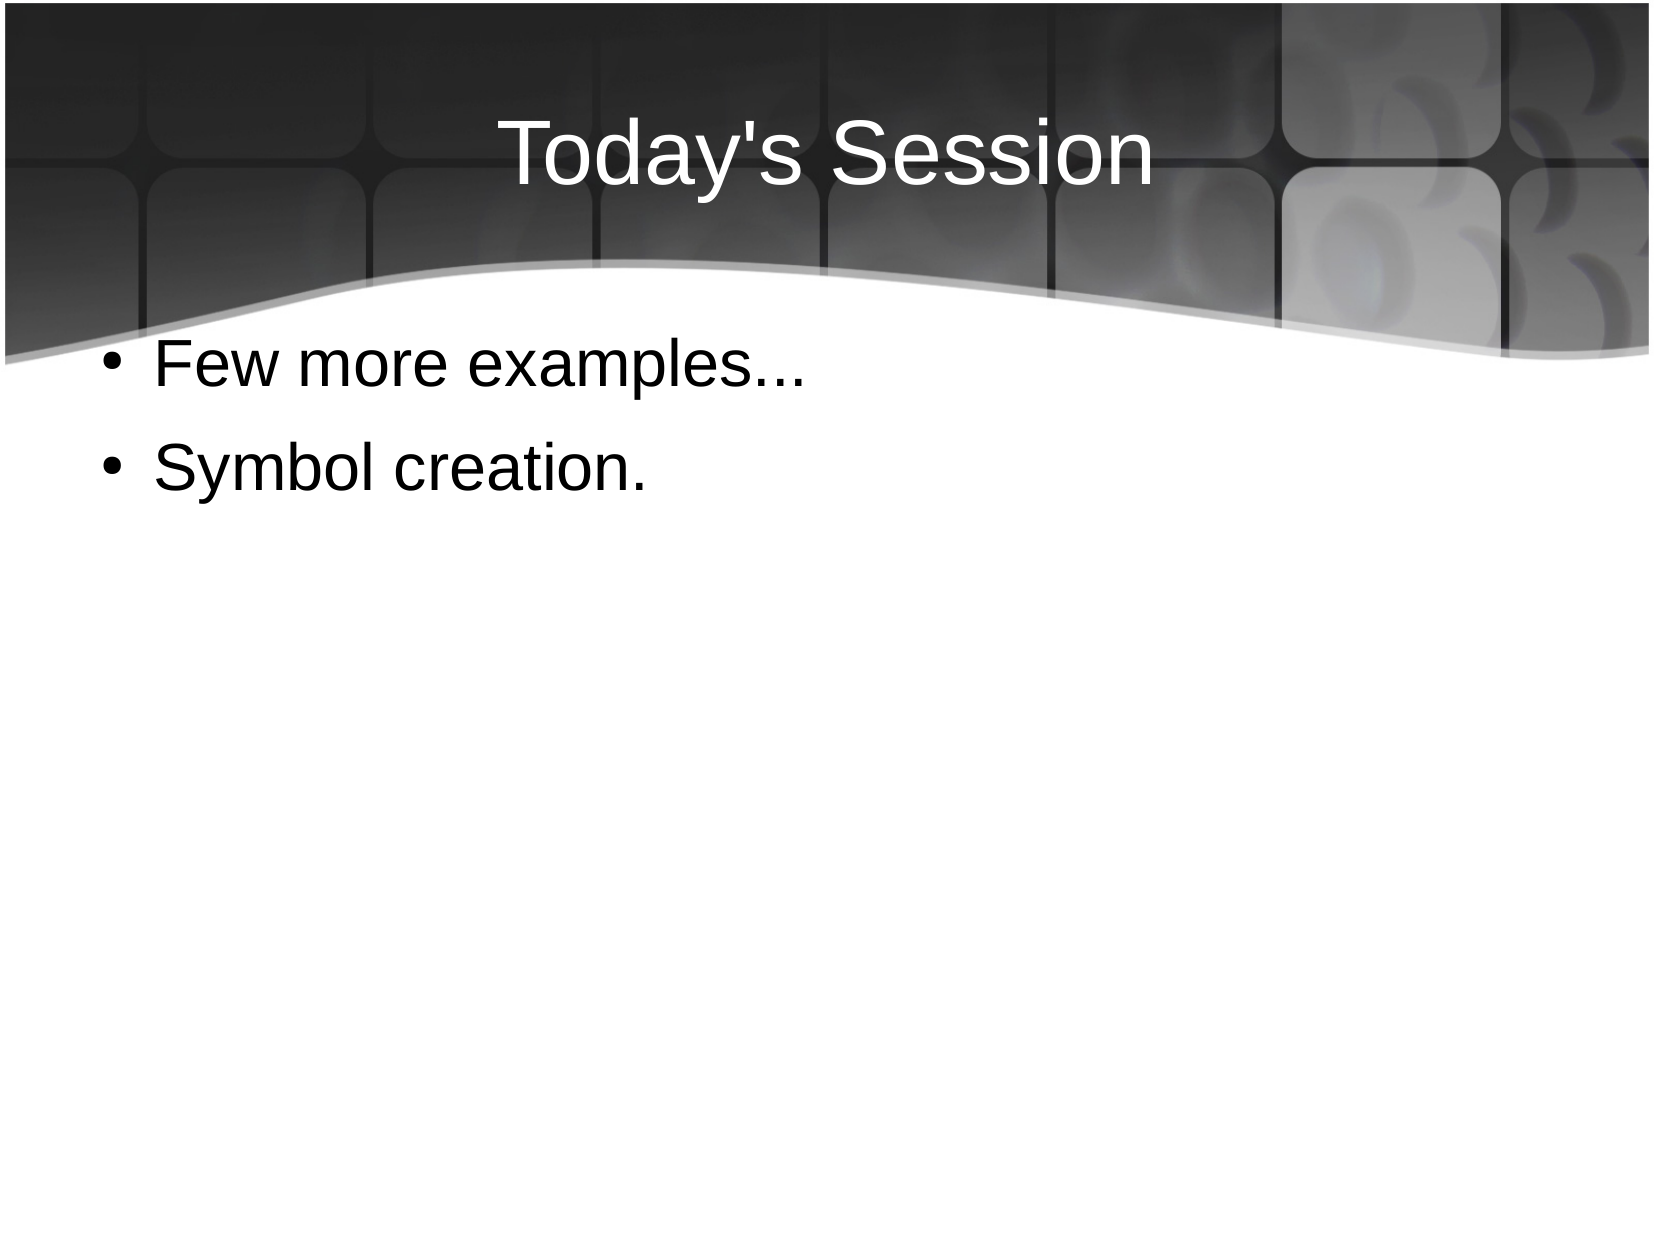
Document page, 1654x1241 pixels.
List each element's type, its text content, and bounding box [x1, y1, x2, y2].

picture [0, 0, 1654, 1241]
title Today's Session [82, 49, 1571, 257]
list Few more examples... Symbol creation. [82, 325, 1571, 1045]
